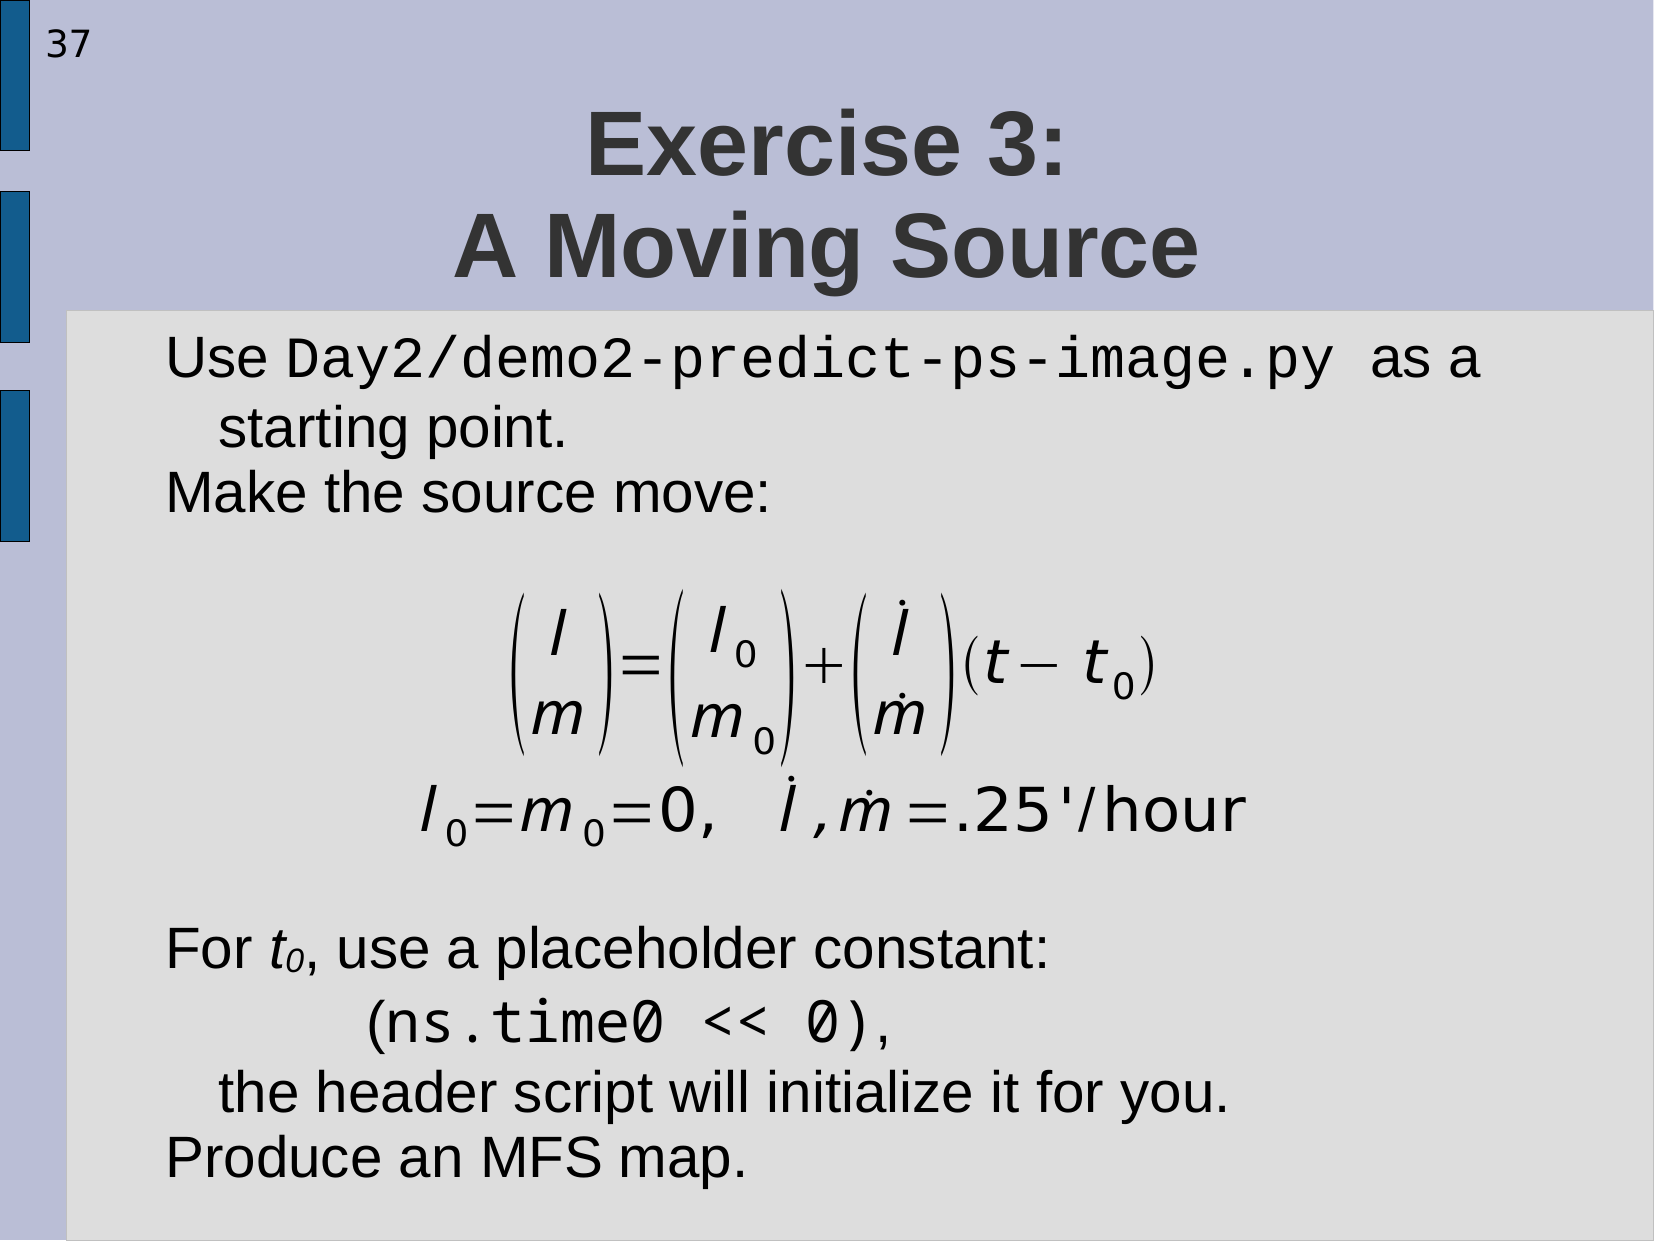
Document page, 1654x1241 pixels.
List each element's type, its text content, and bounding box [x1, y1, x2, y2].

title Exercise 3: A Moving Source [121, 87, 1534, 302]
text_box <number> [32, 15, 267, 89]
chart [413, 586, 1249, 857]
list Use Day2/demo2-predict-ps-image.py as a starting point. Make the source move: [147, 324, 1560, 529]
list For t0, use a placeholder constant: (ns.time0 << 0), the header script will initialize it for you. Produce an MFS map. [147, 915, 1560, 1209]
